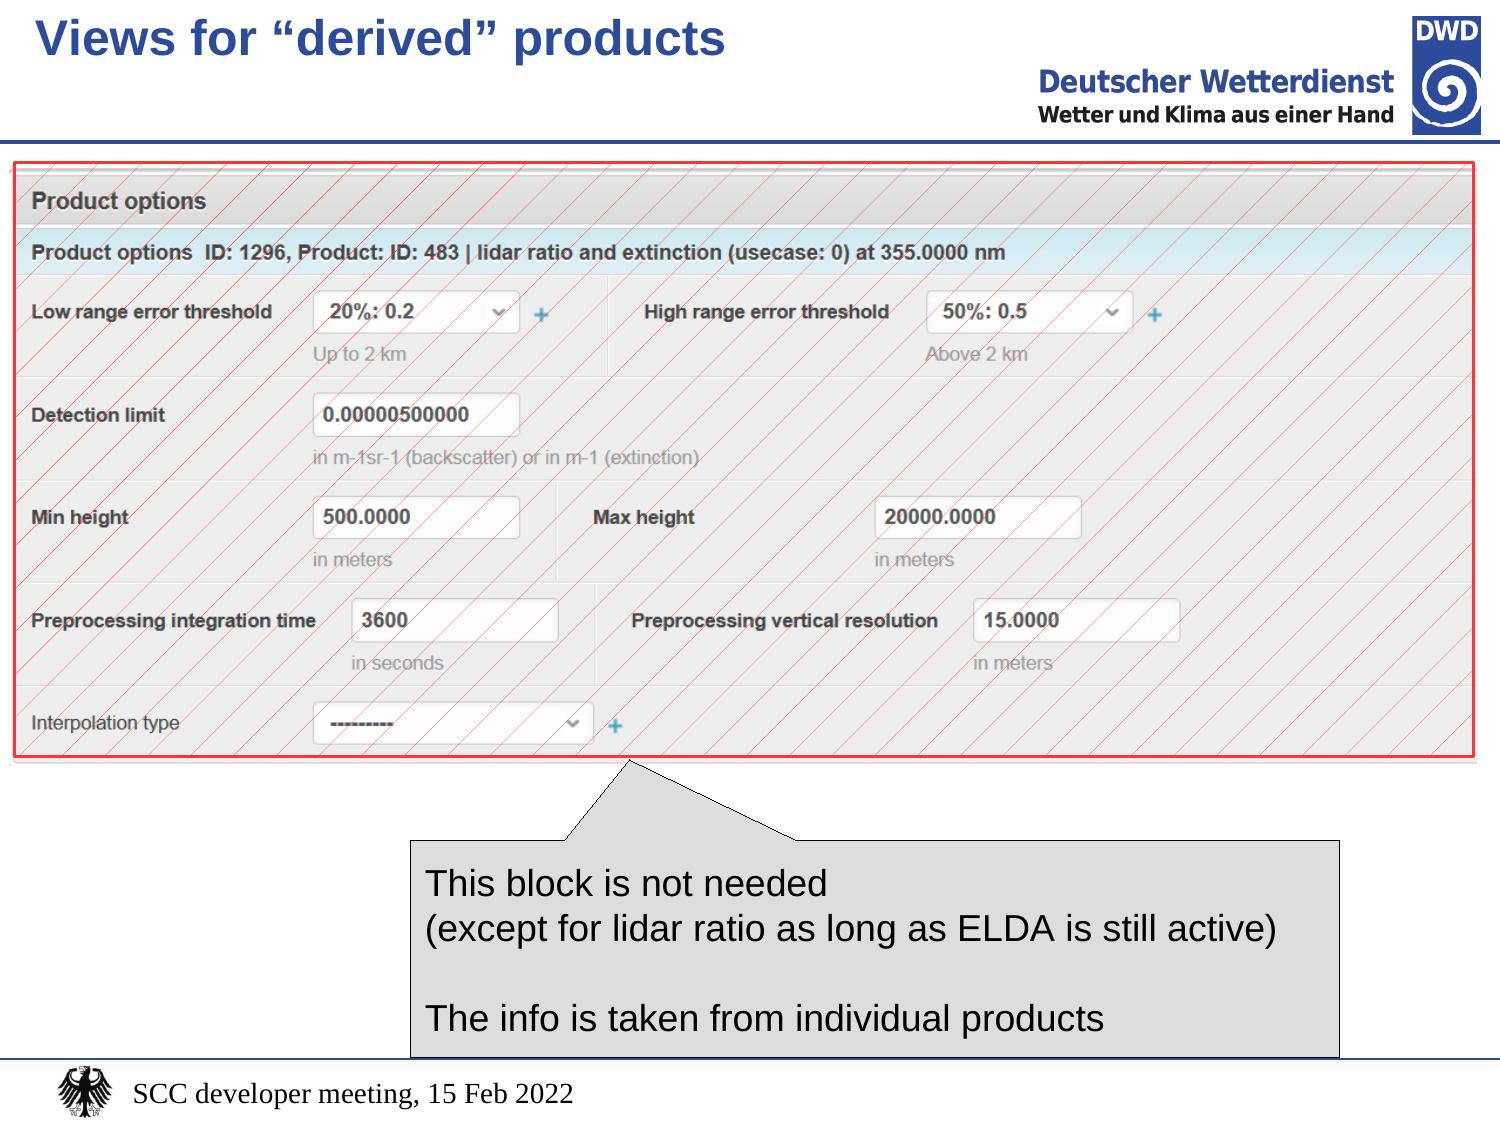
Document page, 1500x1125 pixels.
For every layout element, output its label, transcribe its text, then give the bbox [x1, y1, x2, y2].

picture [1038, 16, 1481, 135]
text_box This block is not needed (except for lidar ratio as long as ELDA is still active) The info is taken from individual products [410, 759, 1340, 1058]
text_box Views for “derived” products [20, 0, 988, 74]
text_box [14, 162, 1474, 757]
picture [55, 1064, 114, 1119]
picture [9, 167, 1478, 766]
